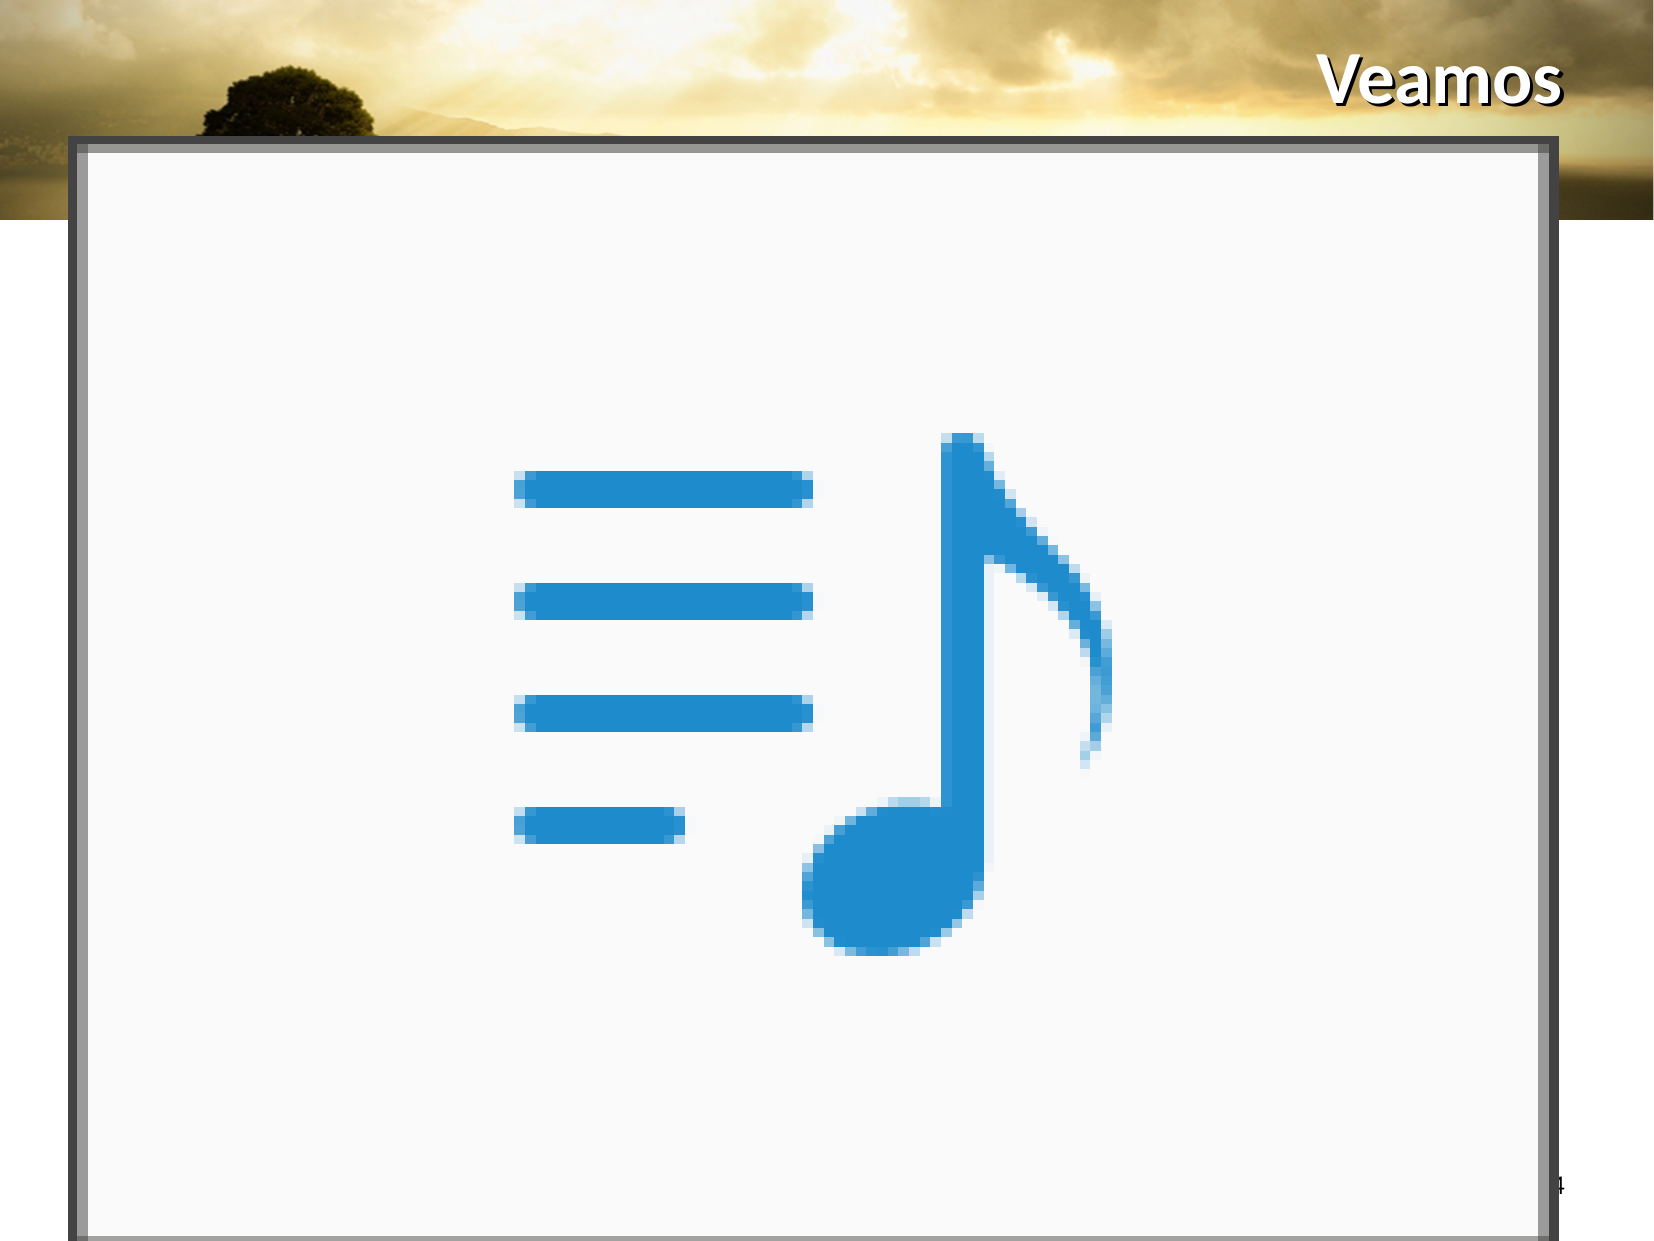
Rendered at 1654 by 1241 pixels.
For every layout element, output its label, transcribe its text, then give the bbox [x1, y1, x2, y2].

text_box [66, 135, 1561, 1241]
title Veamos [75, 19, 1564, 151]
picture [0, 0, 1654, 220]
